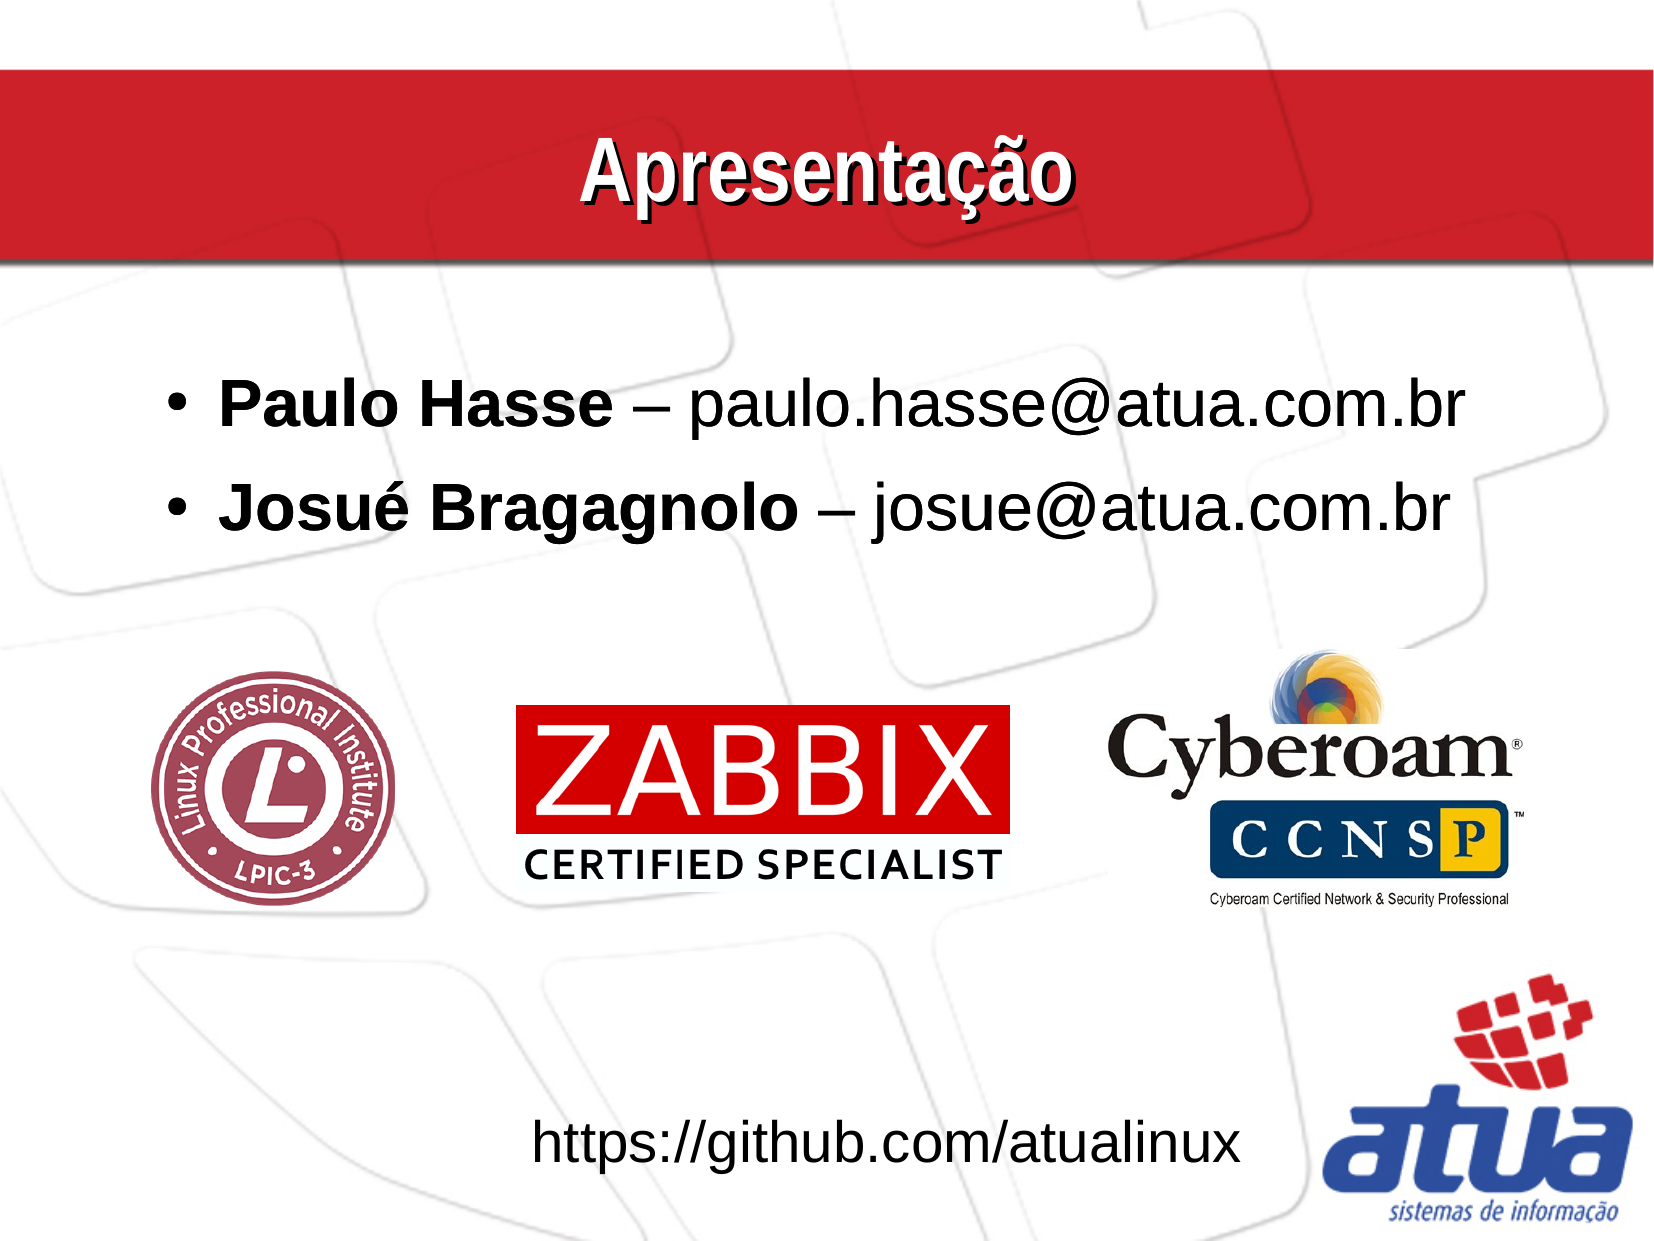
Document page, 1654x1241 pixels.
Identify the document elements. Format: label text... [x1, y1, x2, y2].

list Paulo Hasse – paulo.hasse@atua.com.br Josué Bragagnolo – josue@atua.com.br [147, 366, 1603, 626]
picture [0, 0, 1654, 1241]
title Apresentação [82, 64, 1571, 272]
list https://github.com/atualinux [389, 1110, 1359, 1205]
